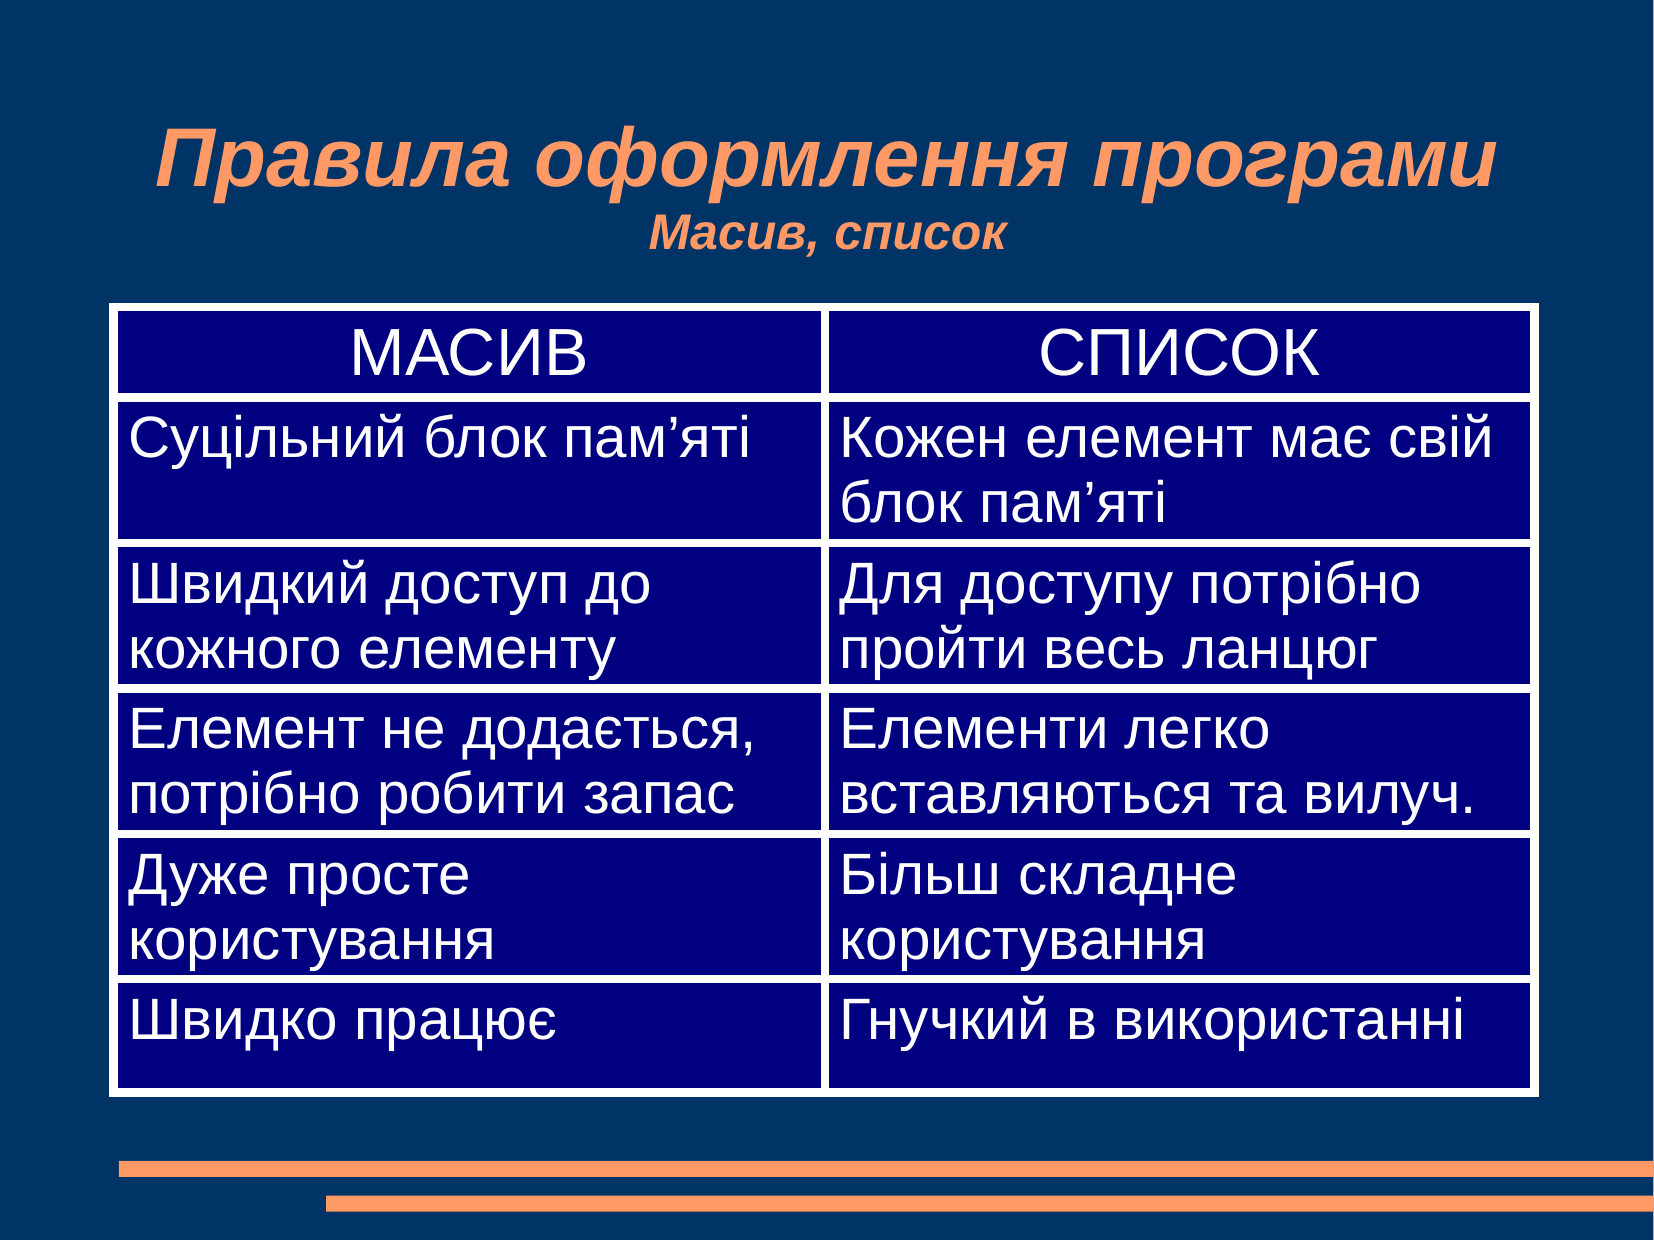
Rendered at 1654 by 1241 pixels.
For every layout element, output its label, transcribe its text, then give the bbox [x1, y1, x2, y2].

table_header СПИСОК [829, 311, 1530, 393]
table_cell Швидкий доступ до кожного елементу [118, 547, 821, 684]
table_cell Дуже просте користування [118, 838, 821, 975]
table_cell Для доступу потрібно пройти весь ланцюг [829, 547, 1530, 684]
table_cell Більш складне користування [829, 838, 1530, 975]
table_cell Суцільний блок пам’яті [118, 402, 821, 539]
title Правила оформлення програми Масив, список [121, 46, 1534, 303]
table_cell Елементи легко вставляються та вилуч. [829, 693, 1530, 830]
table_cell Елемент не додається, потрібно робити запас [118, 693, 821, 830]
table_cell Гнучкий в використанні [829, 983, 1530, 1088]
table_cell Кожен елемент має свій блок пам’яті [829, 402, 1530, 539]
table_header МАСИВ [118, 311, 821, 393]
table_cell Швидко працює [118, 983, 821, 1088]
